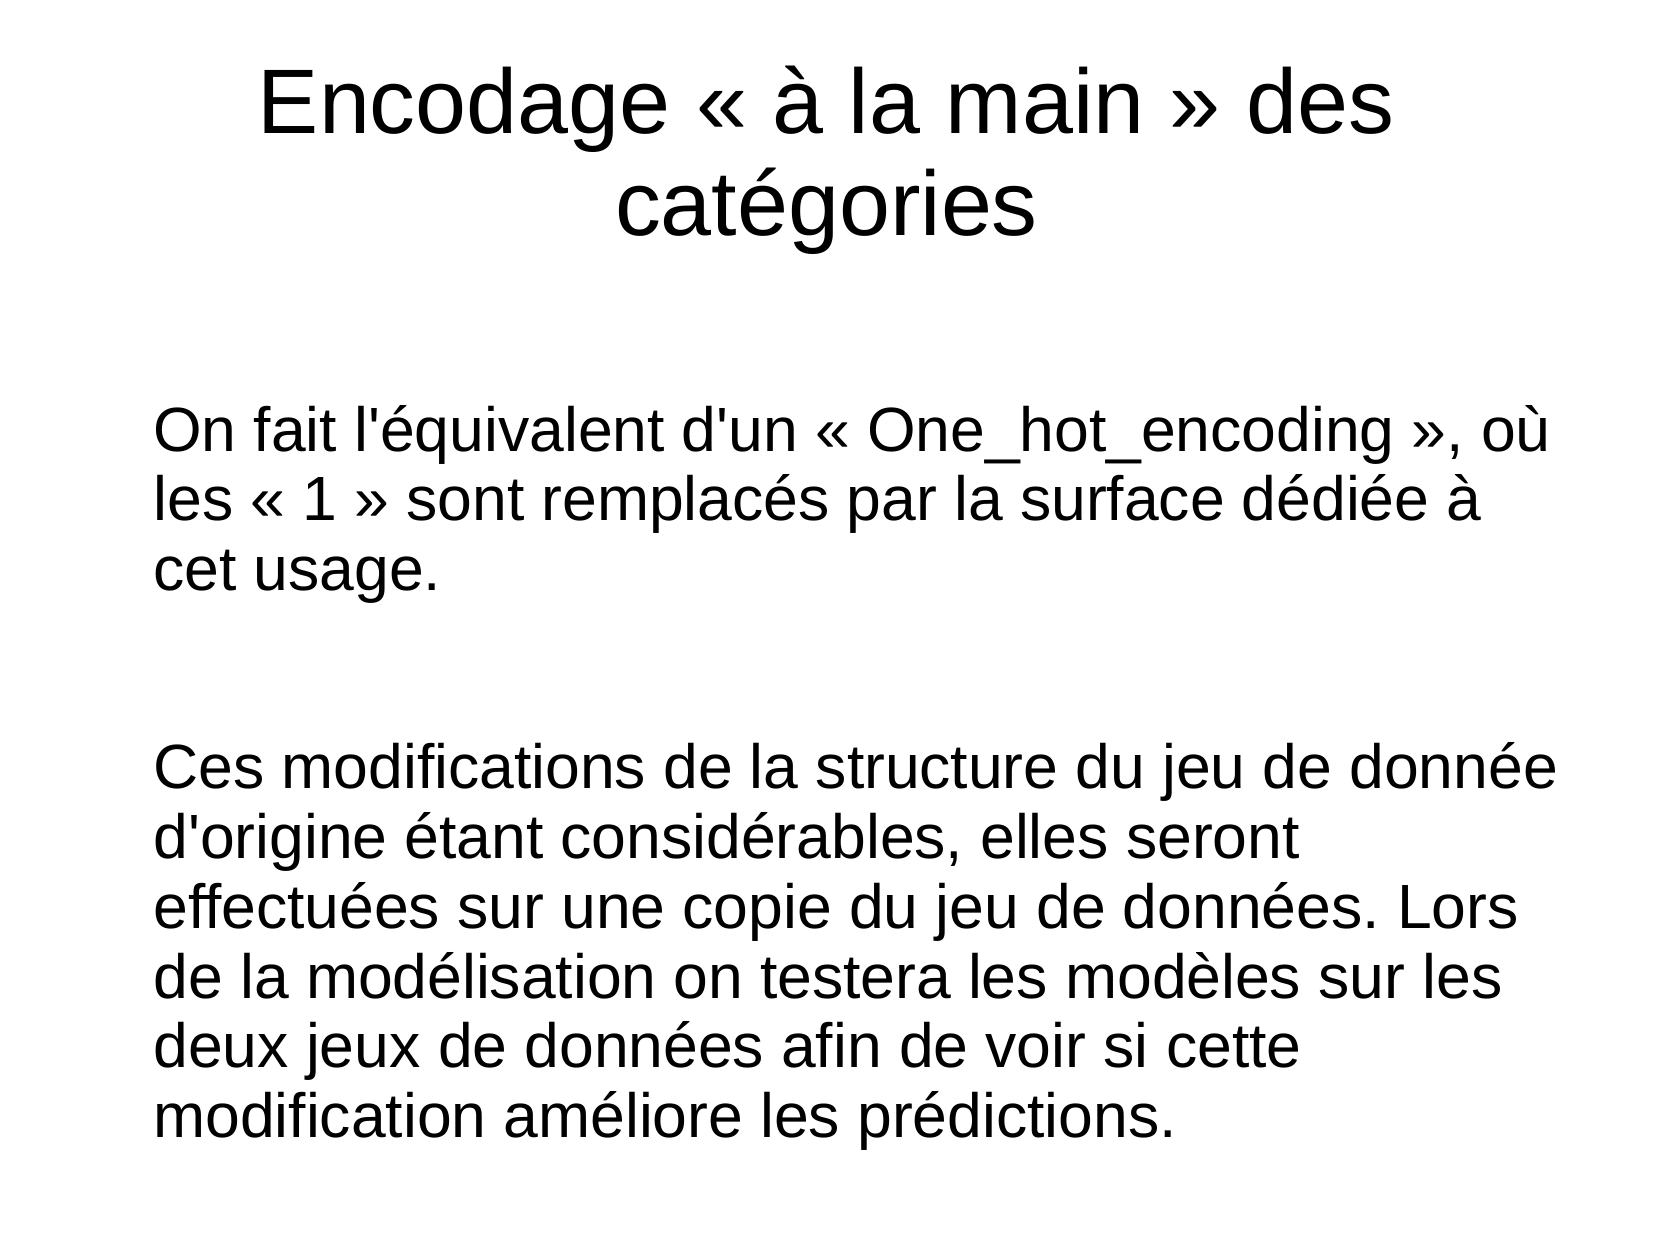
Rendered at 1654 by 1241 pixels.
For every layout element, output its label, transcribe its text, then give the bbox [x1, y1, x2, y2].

list On fait l'équivalent d'un « One_hot_encoding », où les « 1 » sont remplacés par la surface dédiée à cet usage. Ces modifications de la structure du jeu de donnée d'origine étant considérables, elles seront effectuées sur une copie du jeu de données. Lors de la modélisation on testera les modèles sur les deux jeux de données afin de voir si cette modification améliore les prédictions. [82, 290, 1571, 1149]
title Encodage « à la main » des catégories [82, 49, 1571, 257]
